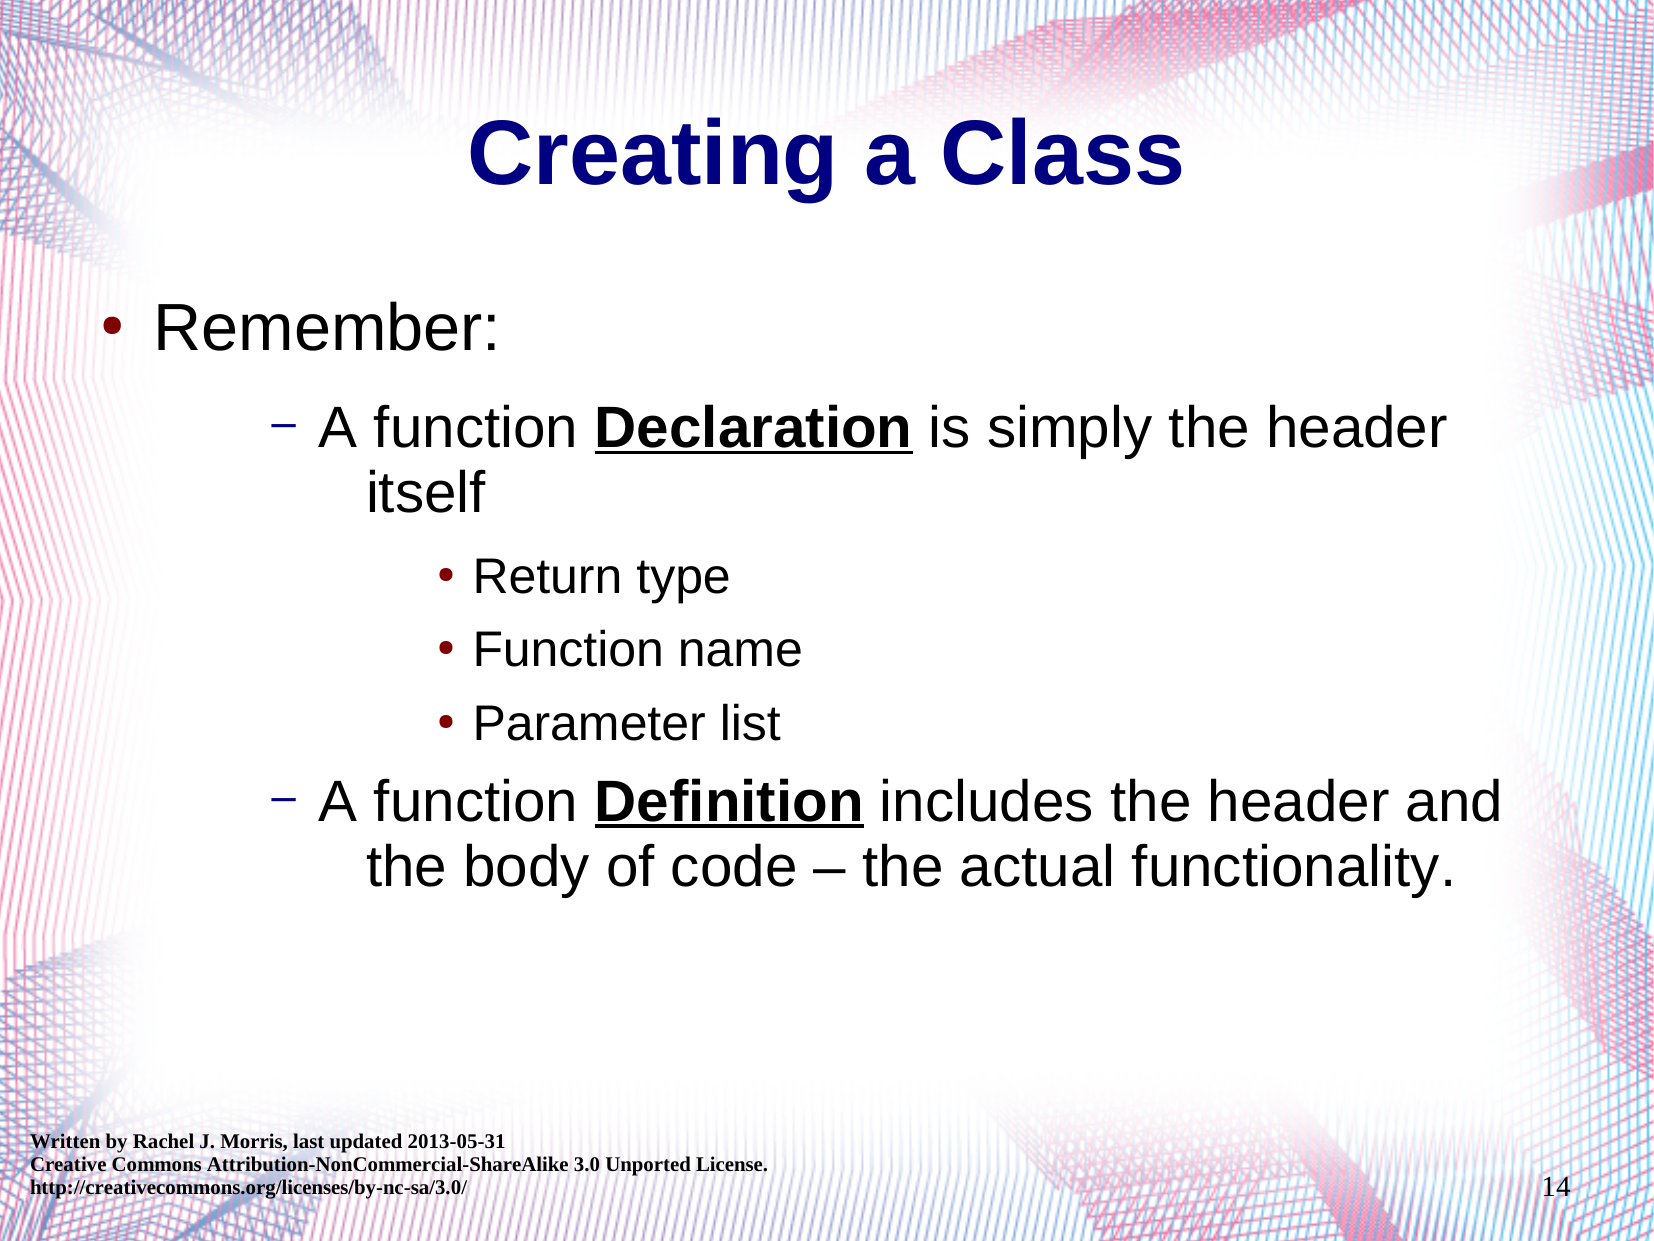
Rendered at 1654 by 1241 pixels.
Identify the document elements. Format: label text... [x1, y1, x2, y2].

title Creating a Class [82, 49, 1571, 257]
picture [0, 0, 1654, 1241]
list Remember: A function Declaration is simply the header itself Return type Function name Parameter list A function Definition includes the header and the body of code – the actual functionality. [82, 290, 1571, 1010]
